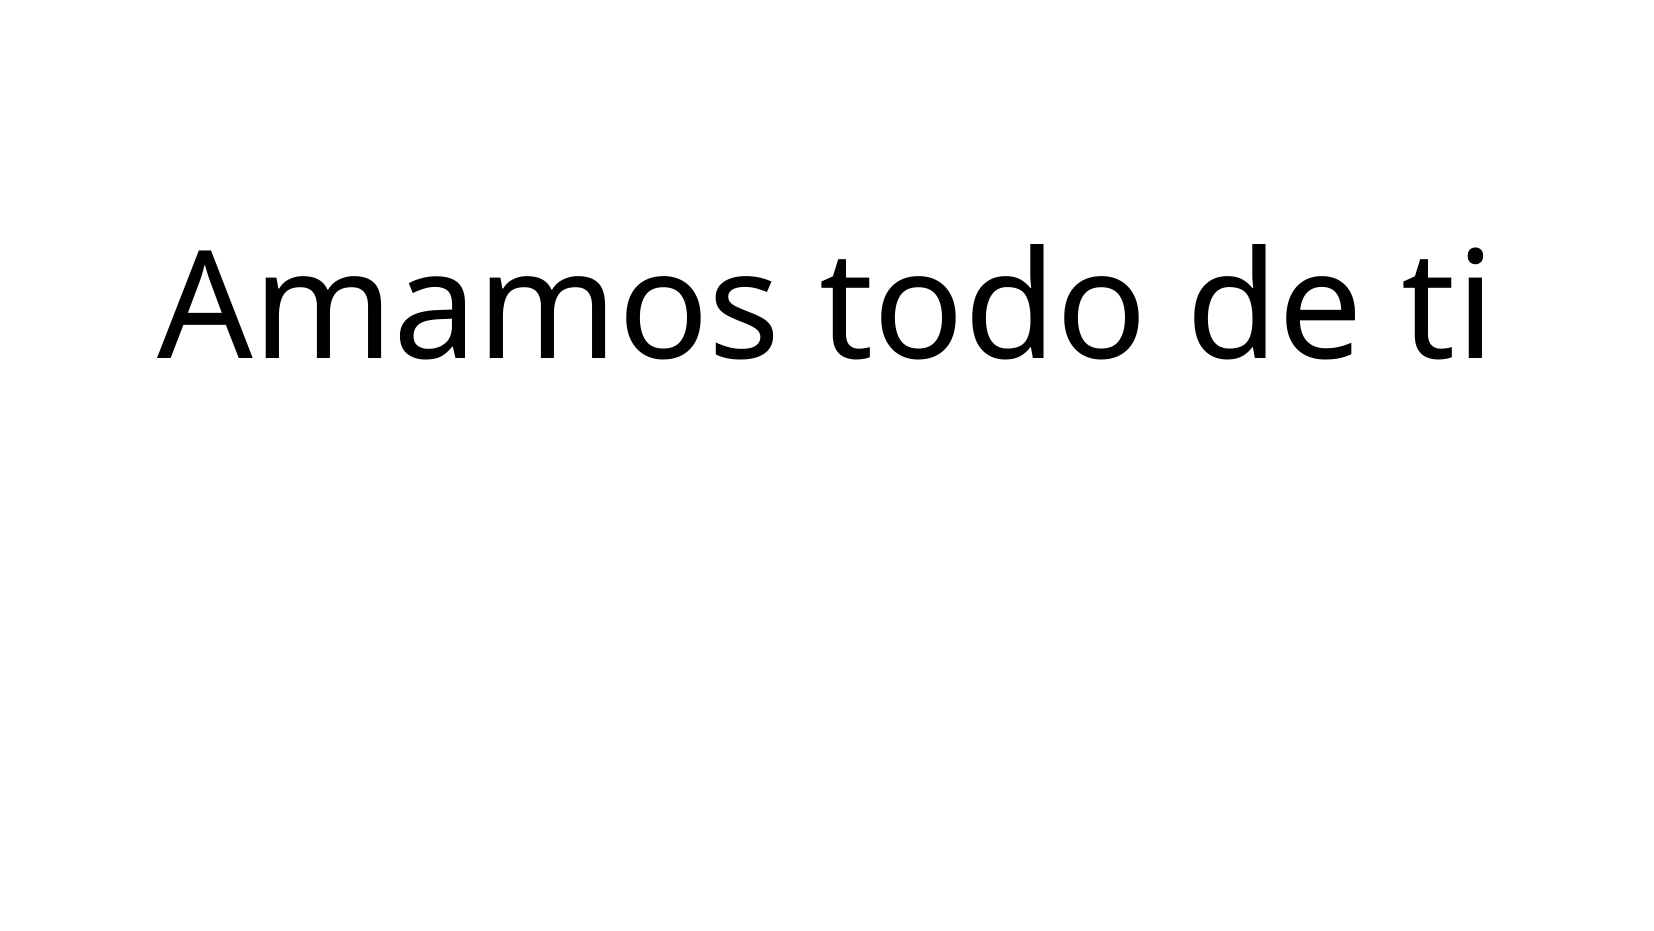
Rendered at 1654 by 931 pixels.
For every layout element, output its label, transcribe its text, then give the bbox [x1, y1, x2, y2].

title Amamos todo de ti [0, 194, 1654, 407]
